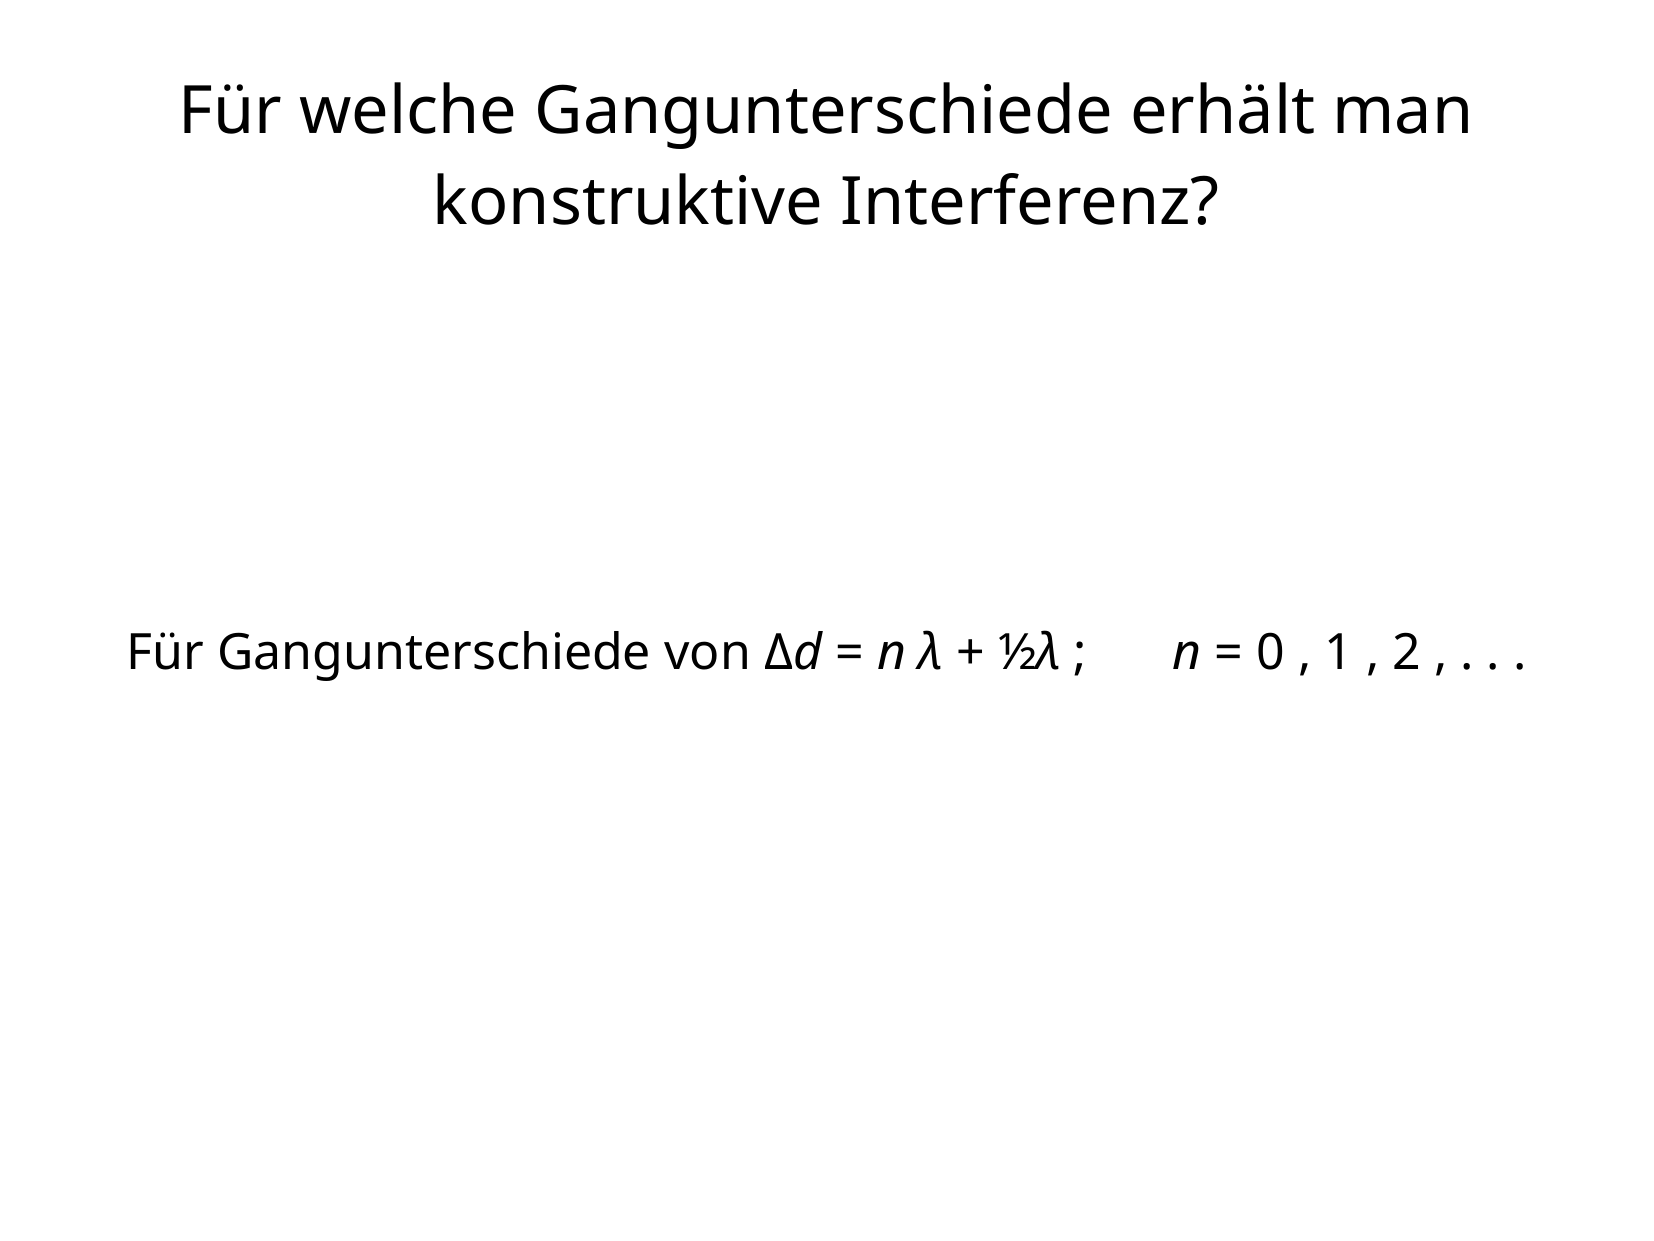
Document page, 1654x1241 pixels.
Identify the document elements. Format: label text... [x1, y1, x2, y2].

subtitle Für Gangunterschiede von Δd = n λ + ½λ ; n = 0 , 1 , 2 , . . . [82, 290, 1571, 1010]
title Für welche Gangunterschiede erhält man konstruktive Interferenz? [82, 49, 1571, 257]
